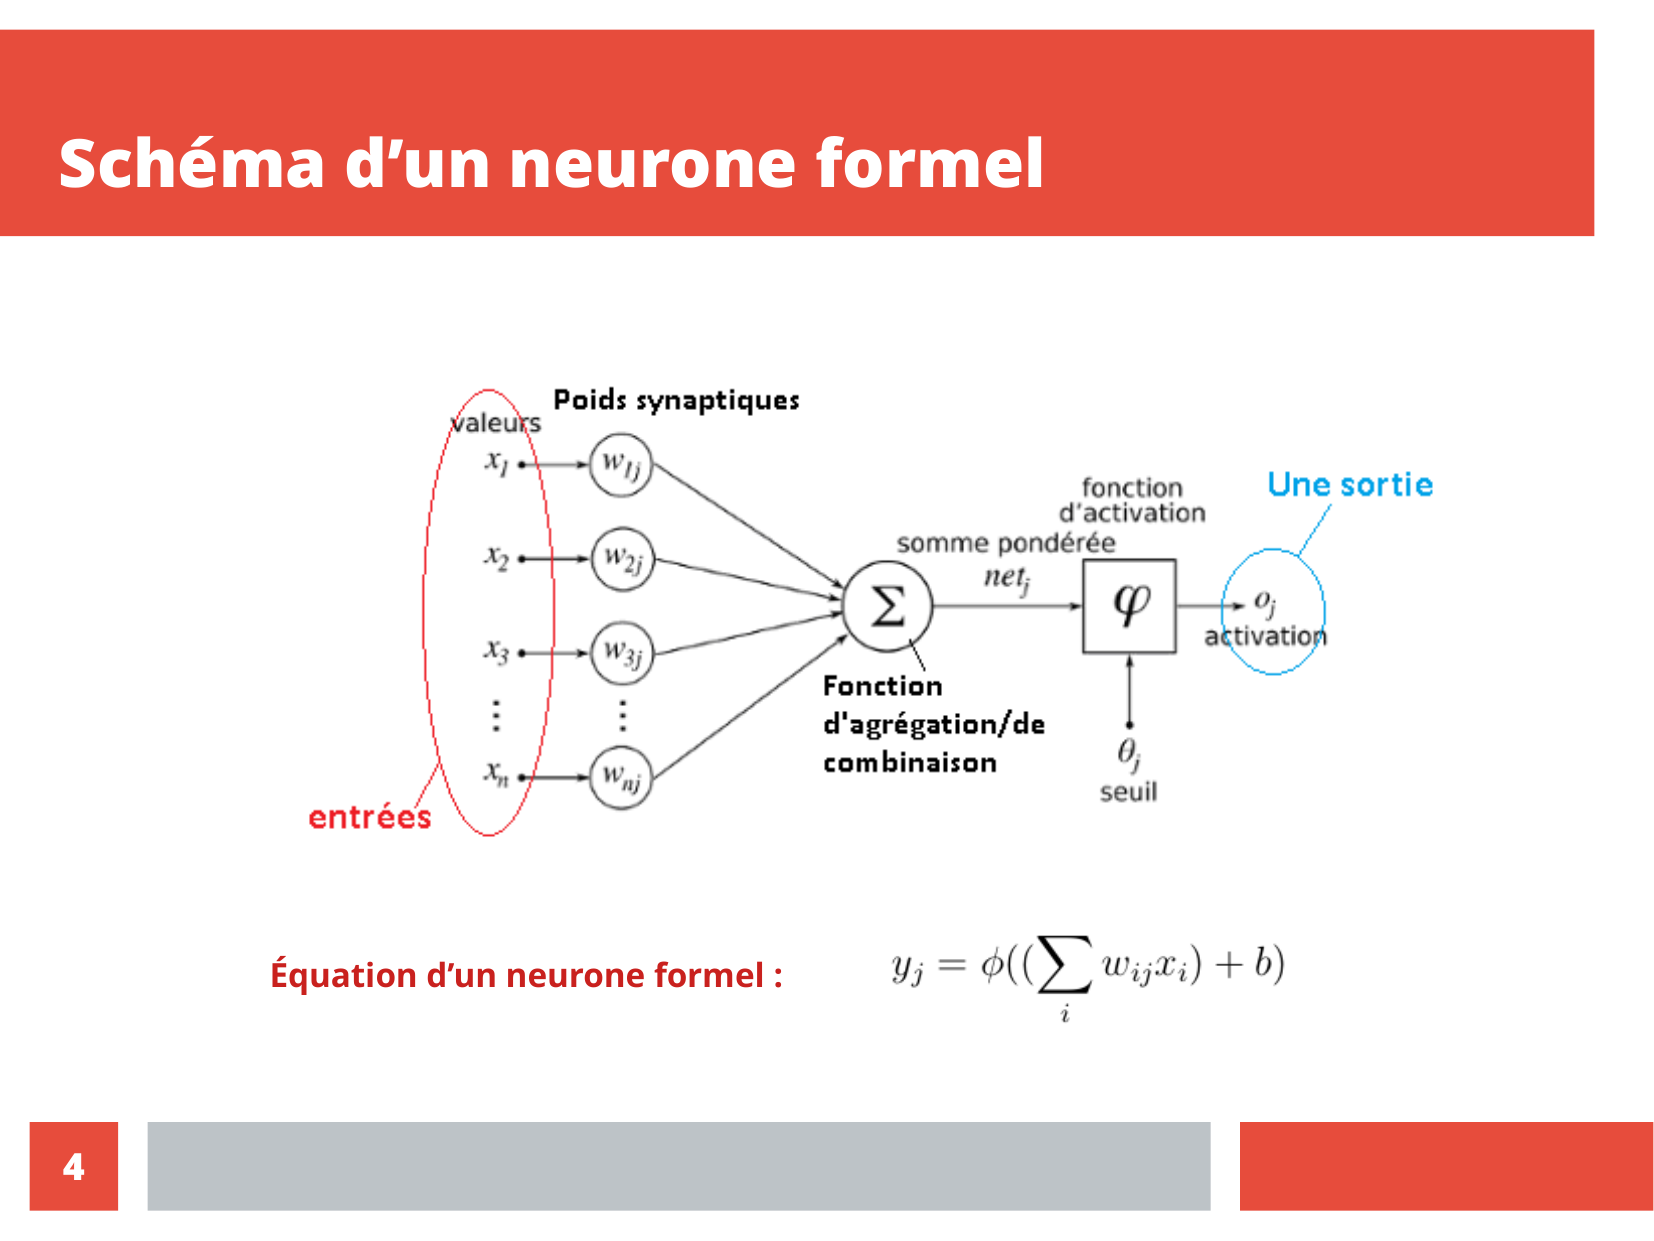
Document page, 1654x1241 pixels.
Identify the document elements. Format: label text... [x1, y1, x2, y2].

text_box Équation d’un neurone formel : [254, 944, 884, 999]
title Schéma d’un neurone formel [59, 59, 1595, 207]
picture [868, 933, 1308, 1027]
picture [290, 295, 1453, 851]
